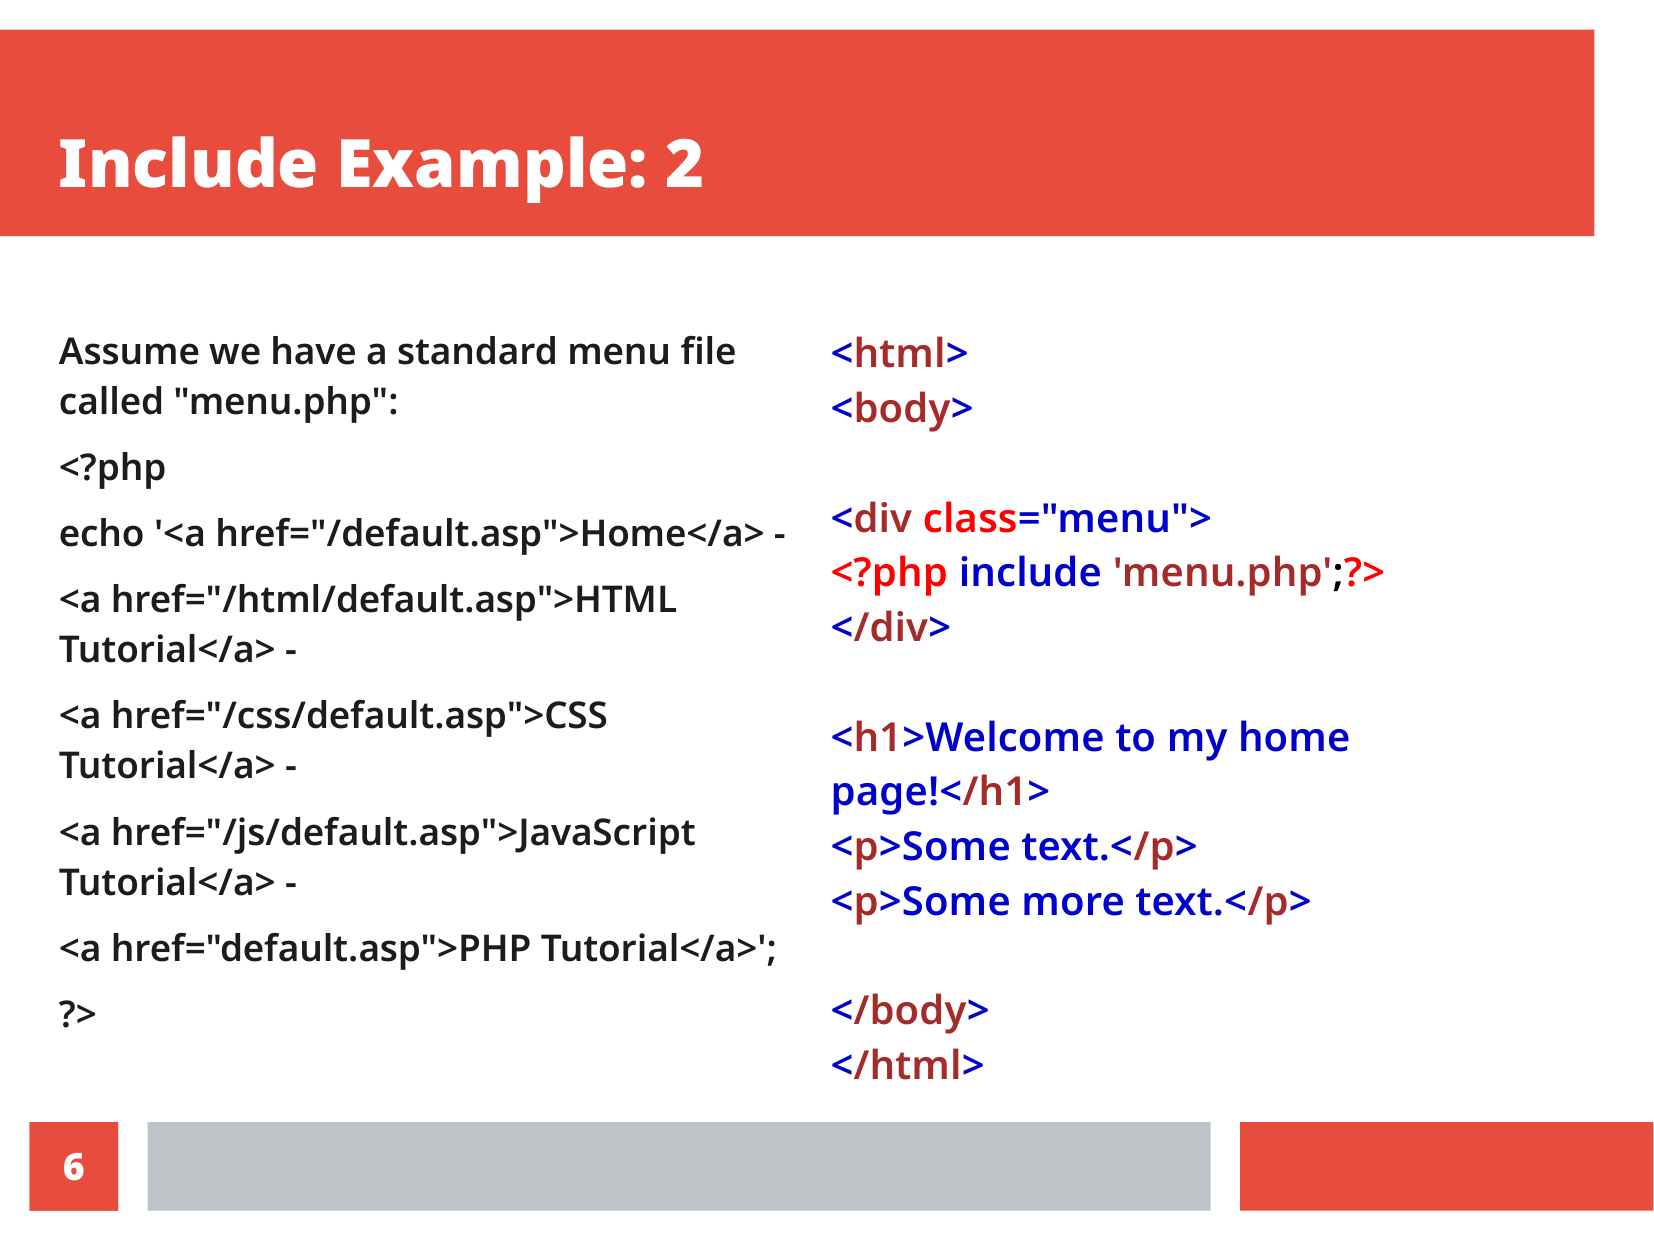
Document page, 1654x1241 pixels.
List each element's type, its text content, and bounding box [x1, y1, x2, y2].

title Include Example: 2 [59, 59, 1595, 207]
list Assume we have a standard menu file called "menu.php": <?php echo '<a href="/default.asp">Home</a> - <a href="/html/default.asp">HTML Tutorial</a> - <a href="/css/default.asp">CSS Tutorial</a> - <a href="/js/default.asp">JavaScript Tutorial</a> - <a href="default.asp">PHP Tutorial</a>'; ?> [59, 324, 794, 1093]
list <html> <body> <div class="menu"> <?php include 'menu.php';?> </div> <h1>Welcome to my home page!</h1> <p>Some text.</p> <p>Some more text.</p> </body> </html> [830, 324, 1566, 1093]
